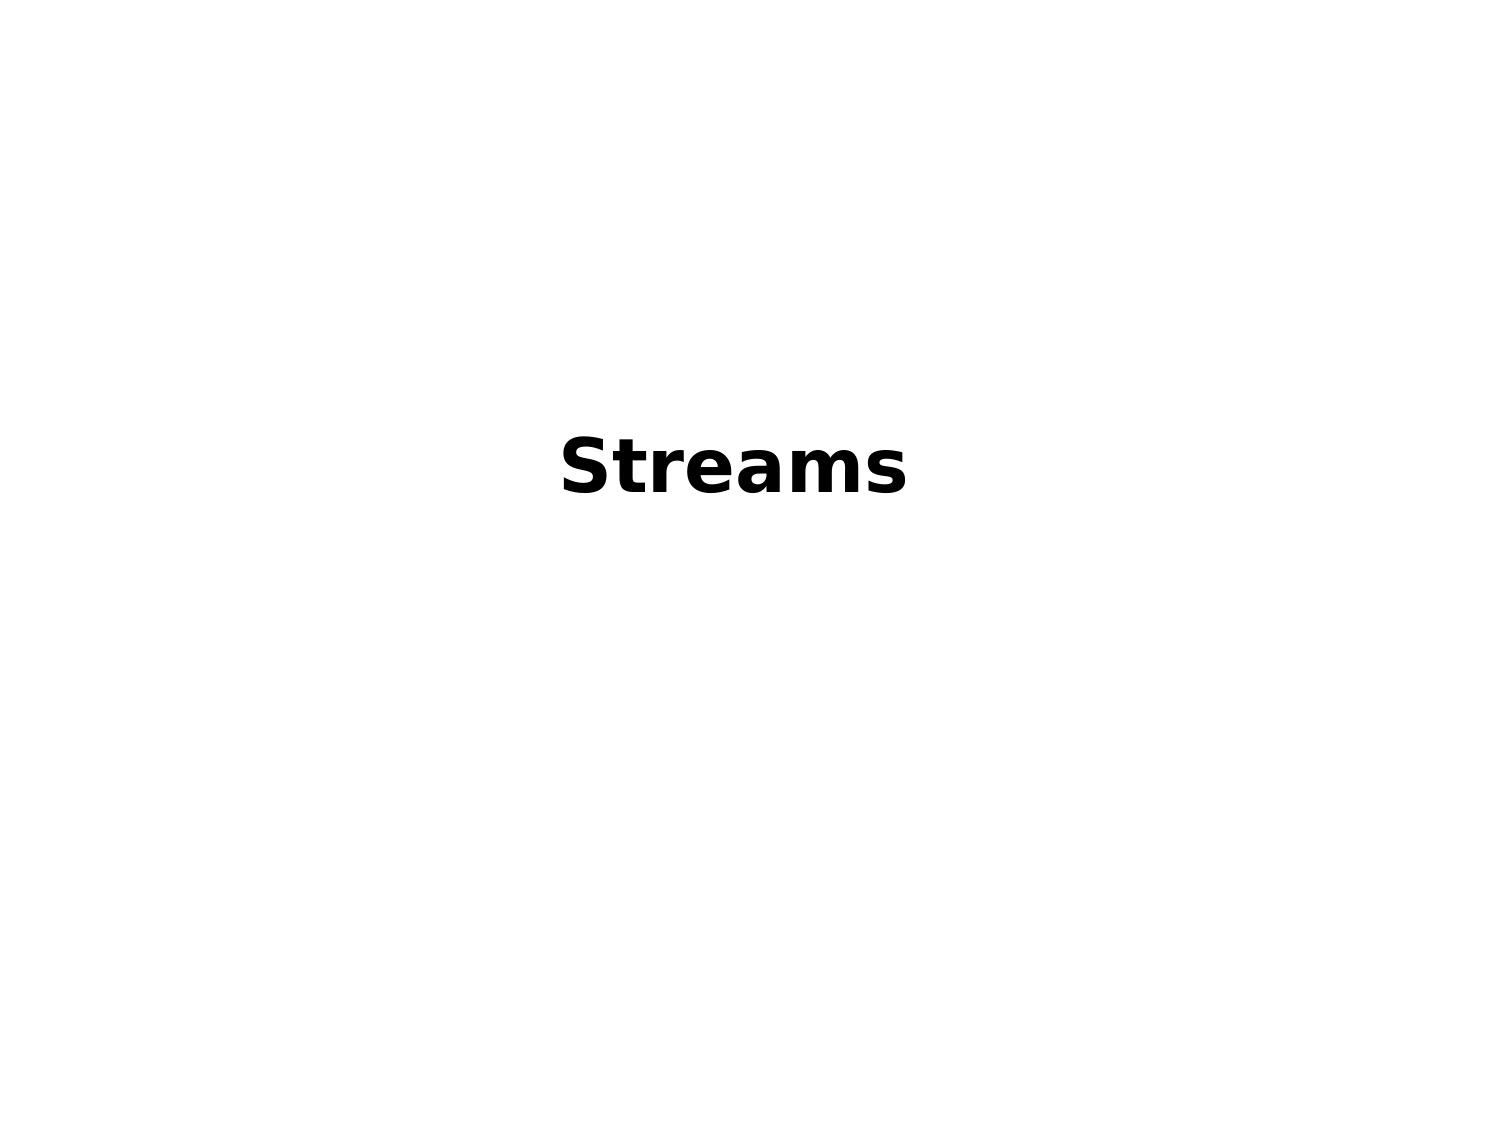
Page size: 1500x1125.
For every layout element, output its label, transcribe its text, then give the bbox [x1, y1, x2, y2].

title Streams [59, 399, 1409, 532]
